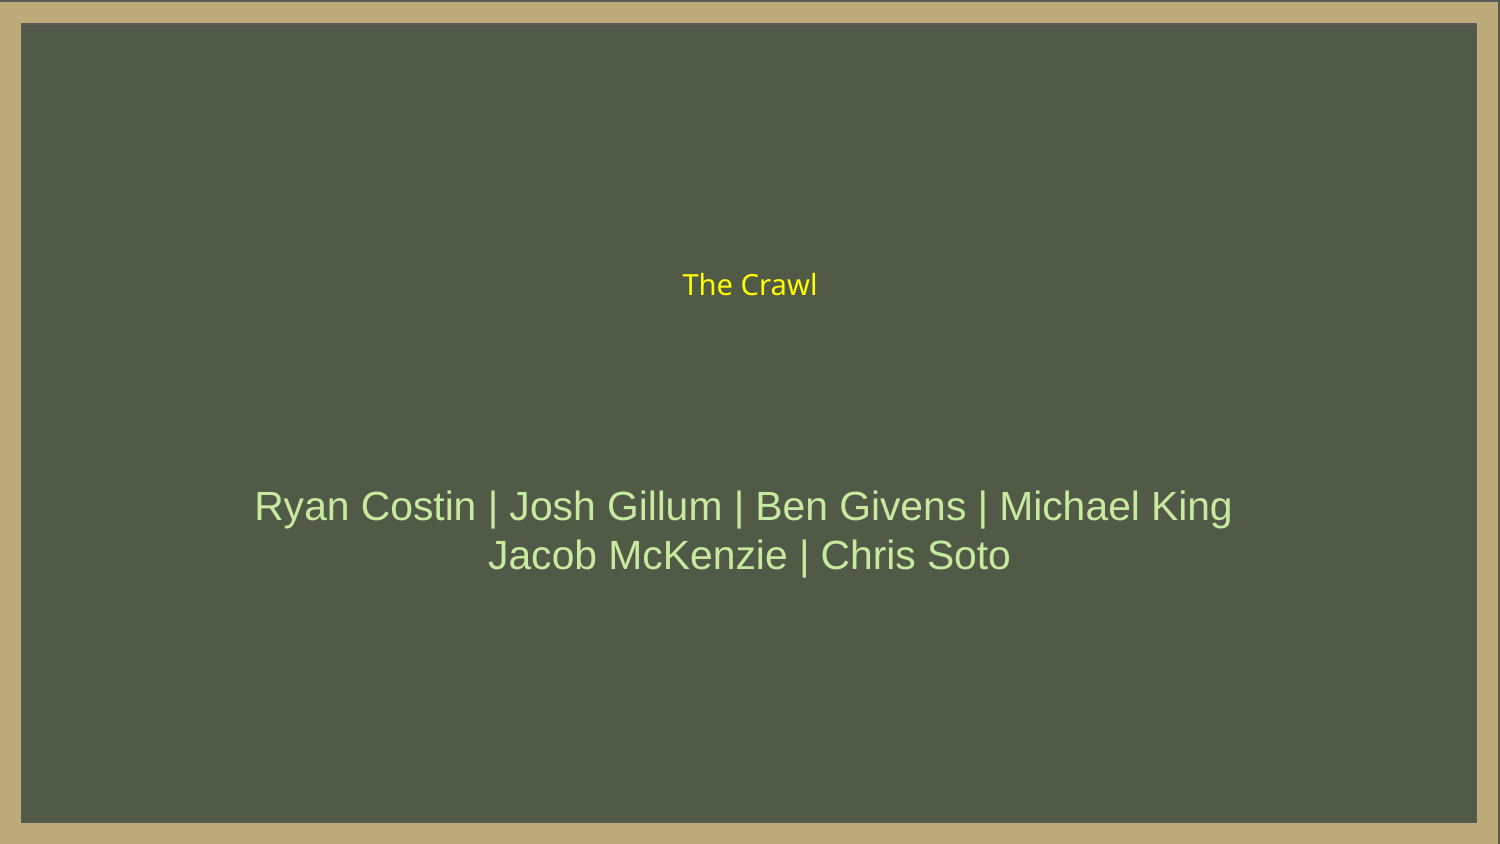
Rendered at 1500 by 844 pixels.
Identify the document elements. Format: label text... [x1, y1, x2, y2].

text_box The Crawl [126, 258, 1374, 402]
subtitle Ryan Costin | Josh Gillum | Ben Givens | Michael King Jacob McKenzie | Chris Soto [51, 464, 1449, 595]
